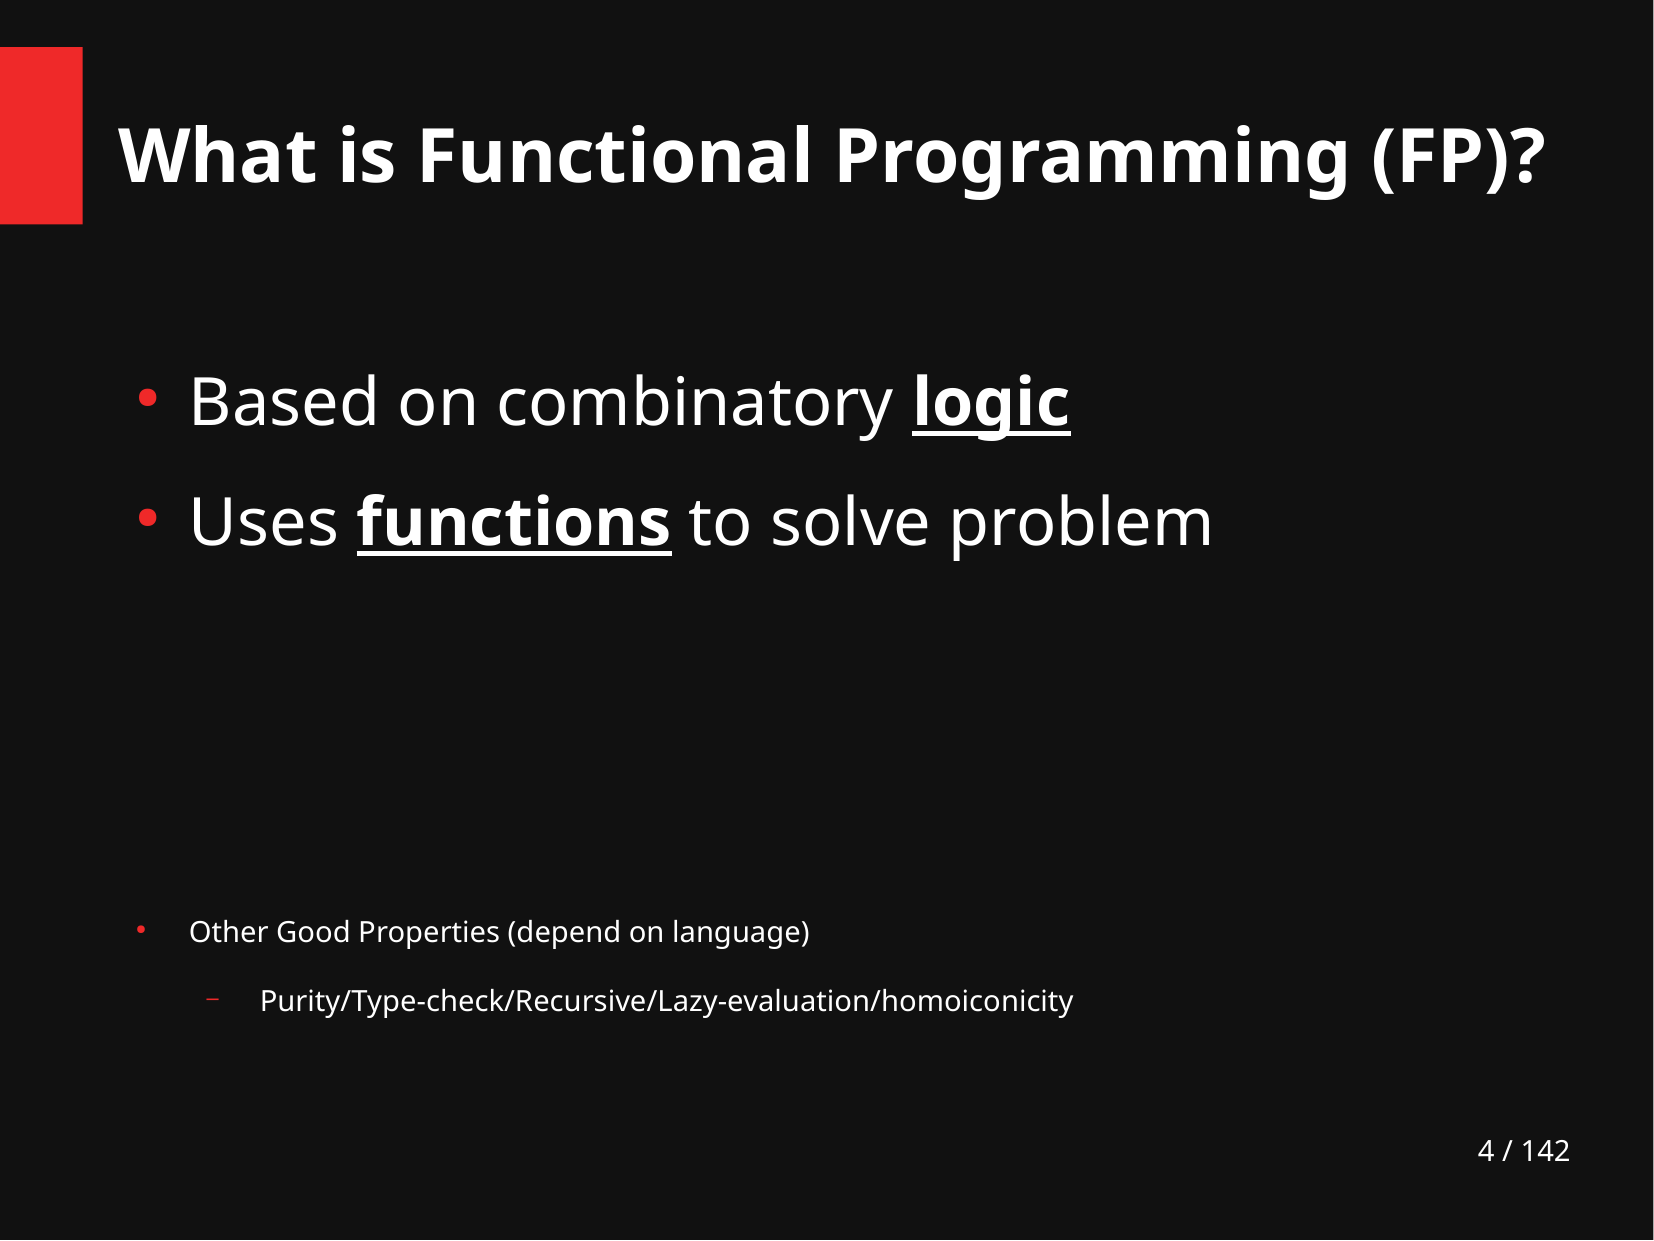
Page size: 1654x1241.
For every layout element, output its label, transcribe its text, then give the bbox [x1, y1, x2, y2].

list Based on combinatory logic Uses functions to solve problem Other Good Properties (depend on language) Purity/Type-check/Recursive/Lazy-evaluation/homoiconicity [118, 354, 1536, 1074]
title What is Functional Programming (FP)? [118, 49, 1571, 257]
